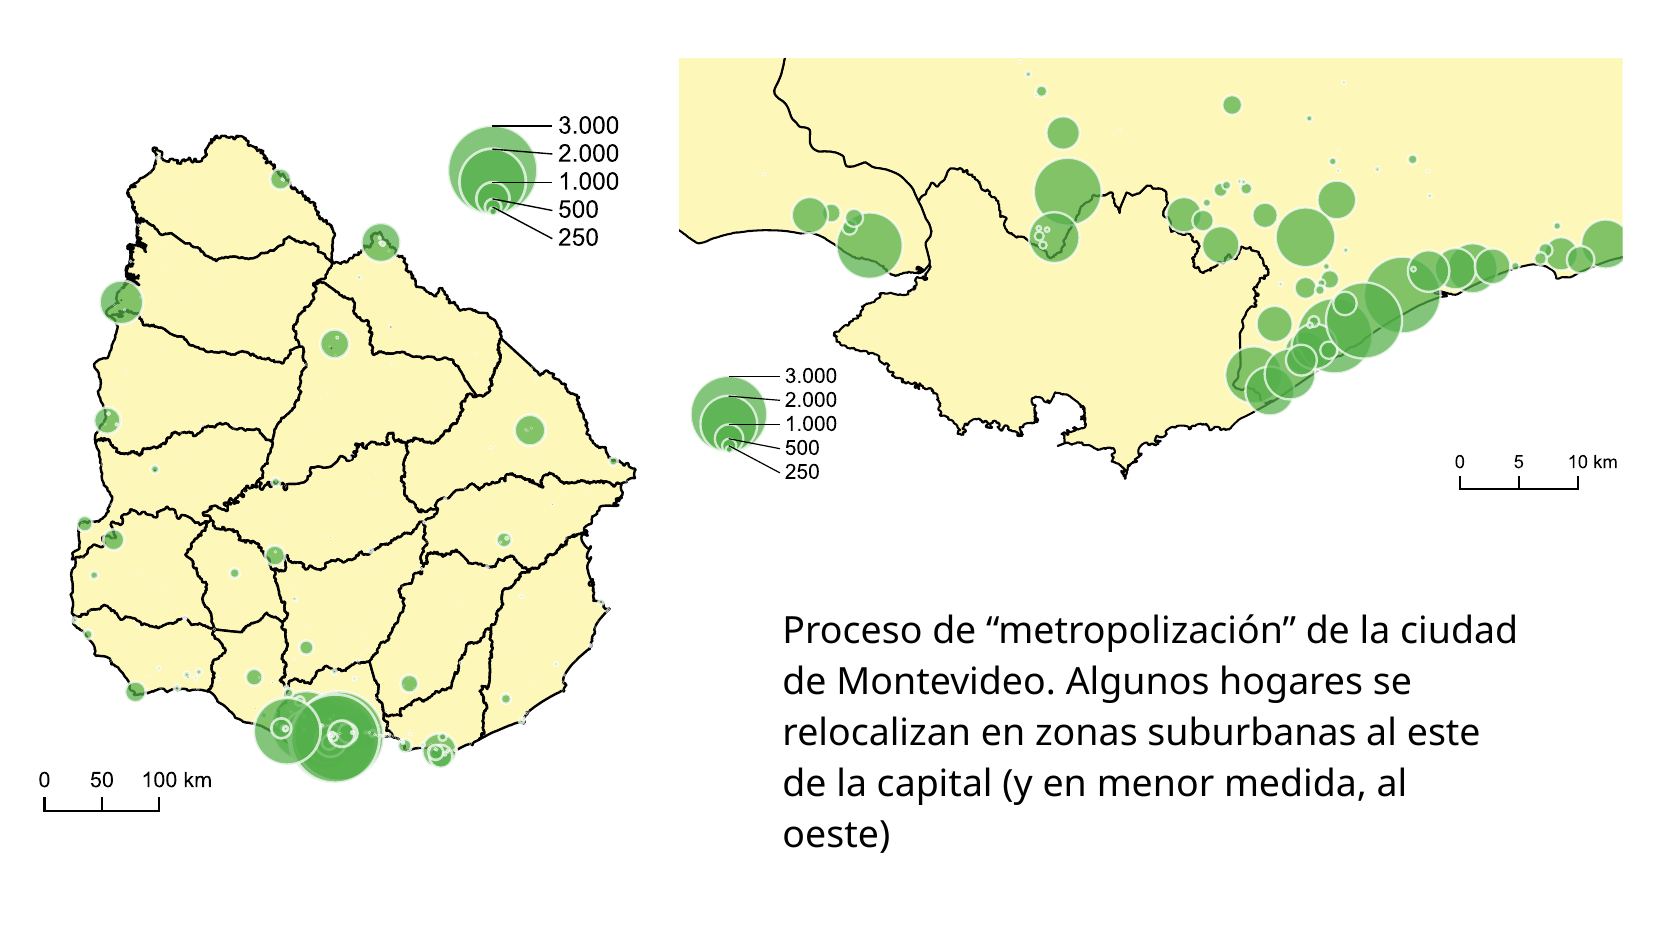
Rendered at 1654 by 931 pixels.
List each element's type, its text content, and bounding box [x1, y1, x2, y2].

picture [679, 59, 1623, 502]
picture [29, 68, 650, 827]
text_box Proceso de “metropolización” de la ciudad de Montevideo. Algunos hogares se relocalizan en zonas suburbanas al este de la capital (y en menor medida, al oeste) [767, 596, 1536, 816]
